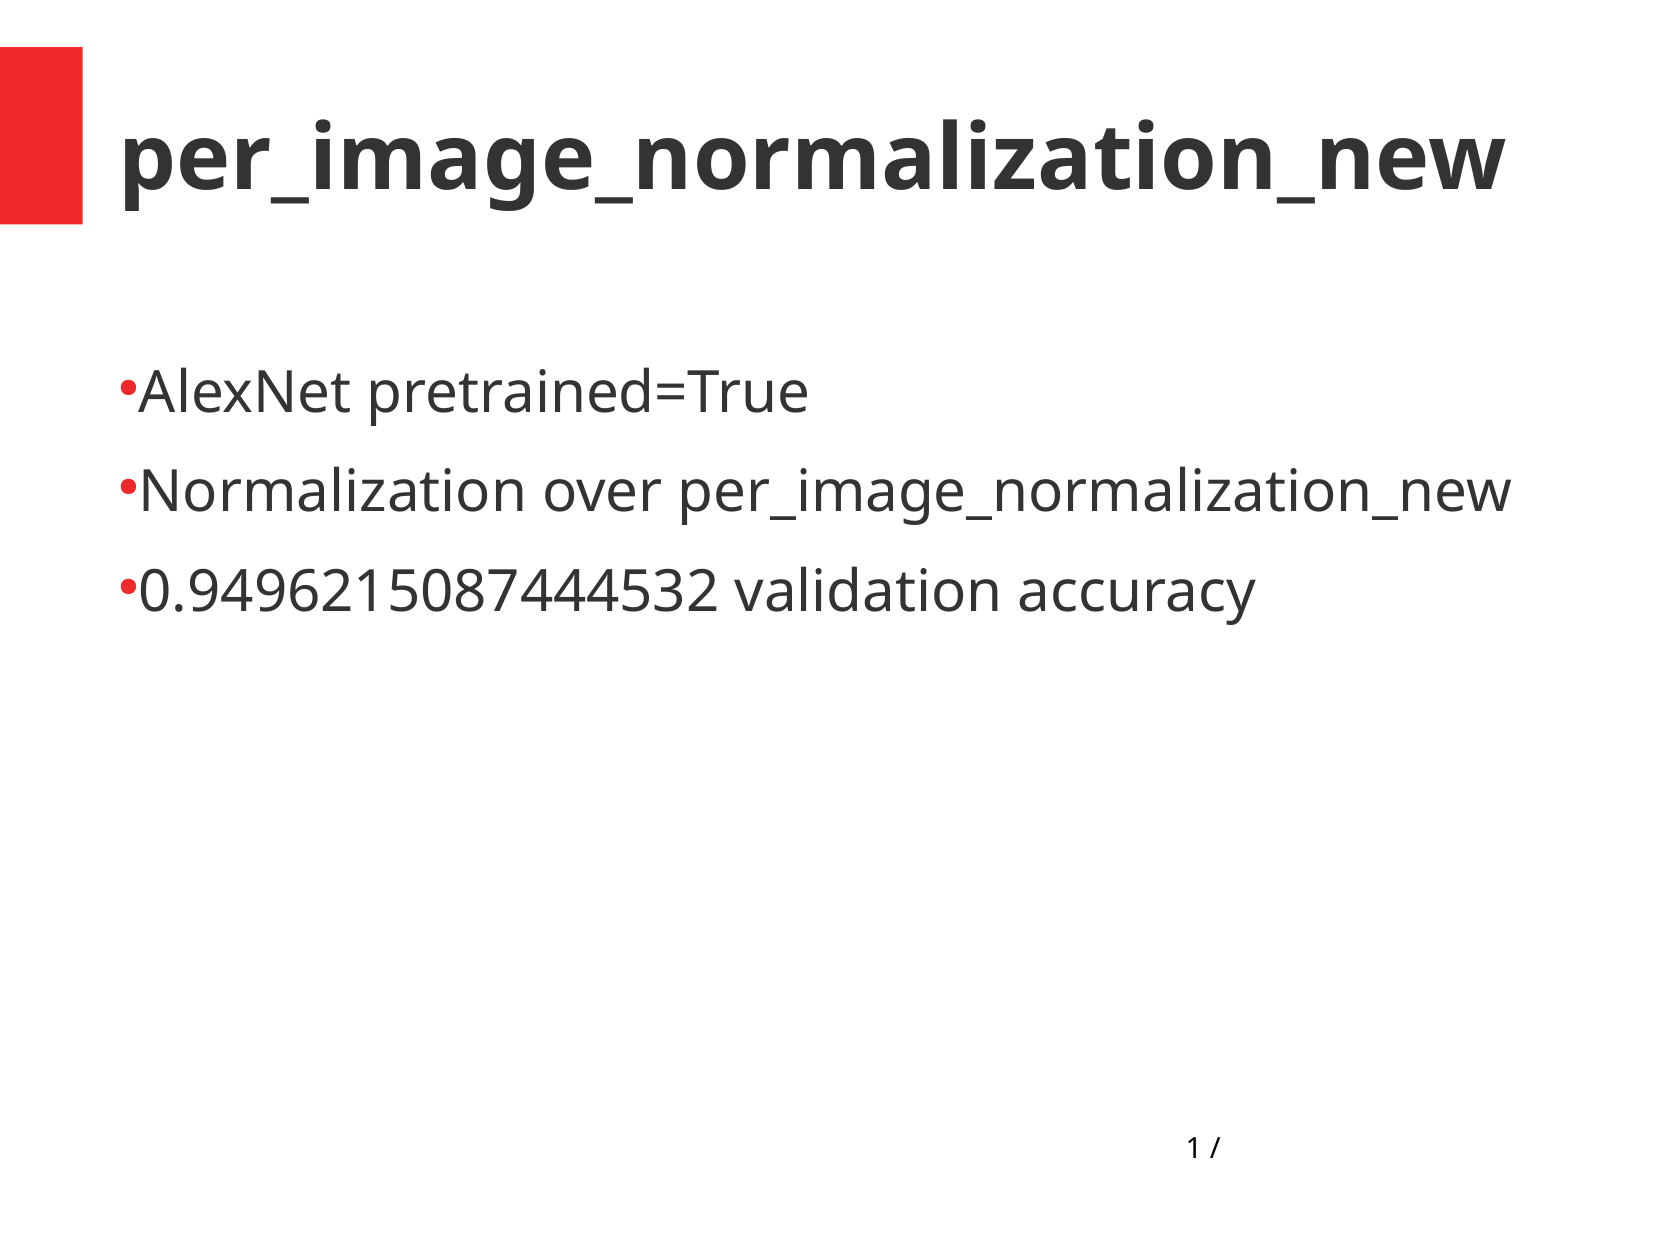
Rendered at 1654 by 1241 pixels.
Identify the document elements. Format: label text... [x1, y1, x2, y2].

text_box / [1185, 1129, 1571, 1216]
list AlexNet pretrained=True Normalization over per_image_normalization_new 0.9496215087444532 validation accuracy [118, 354, 1536, 1074]
title per_image_normalization_new [118, 97, 1571, 209]
